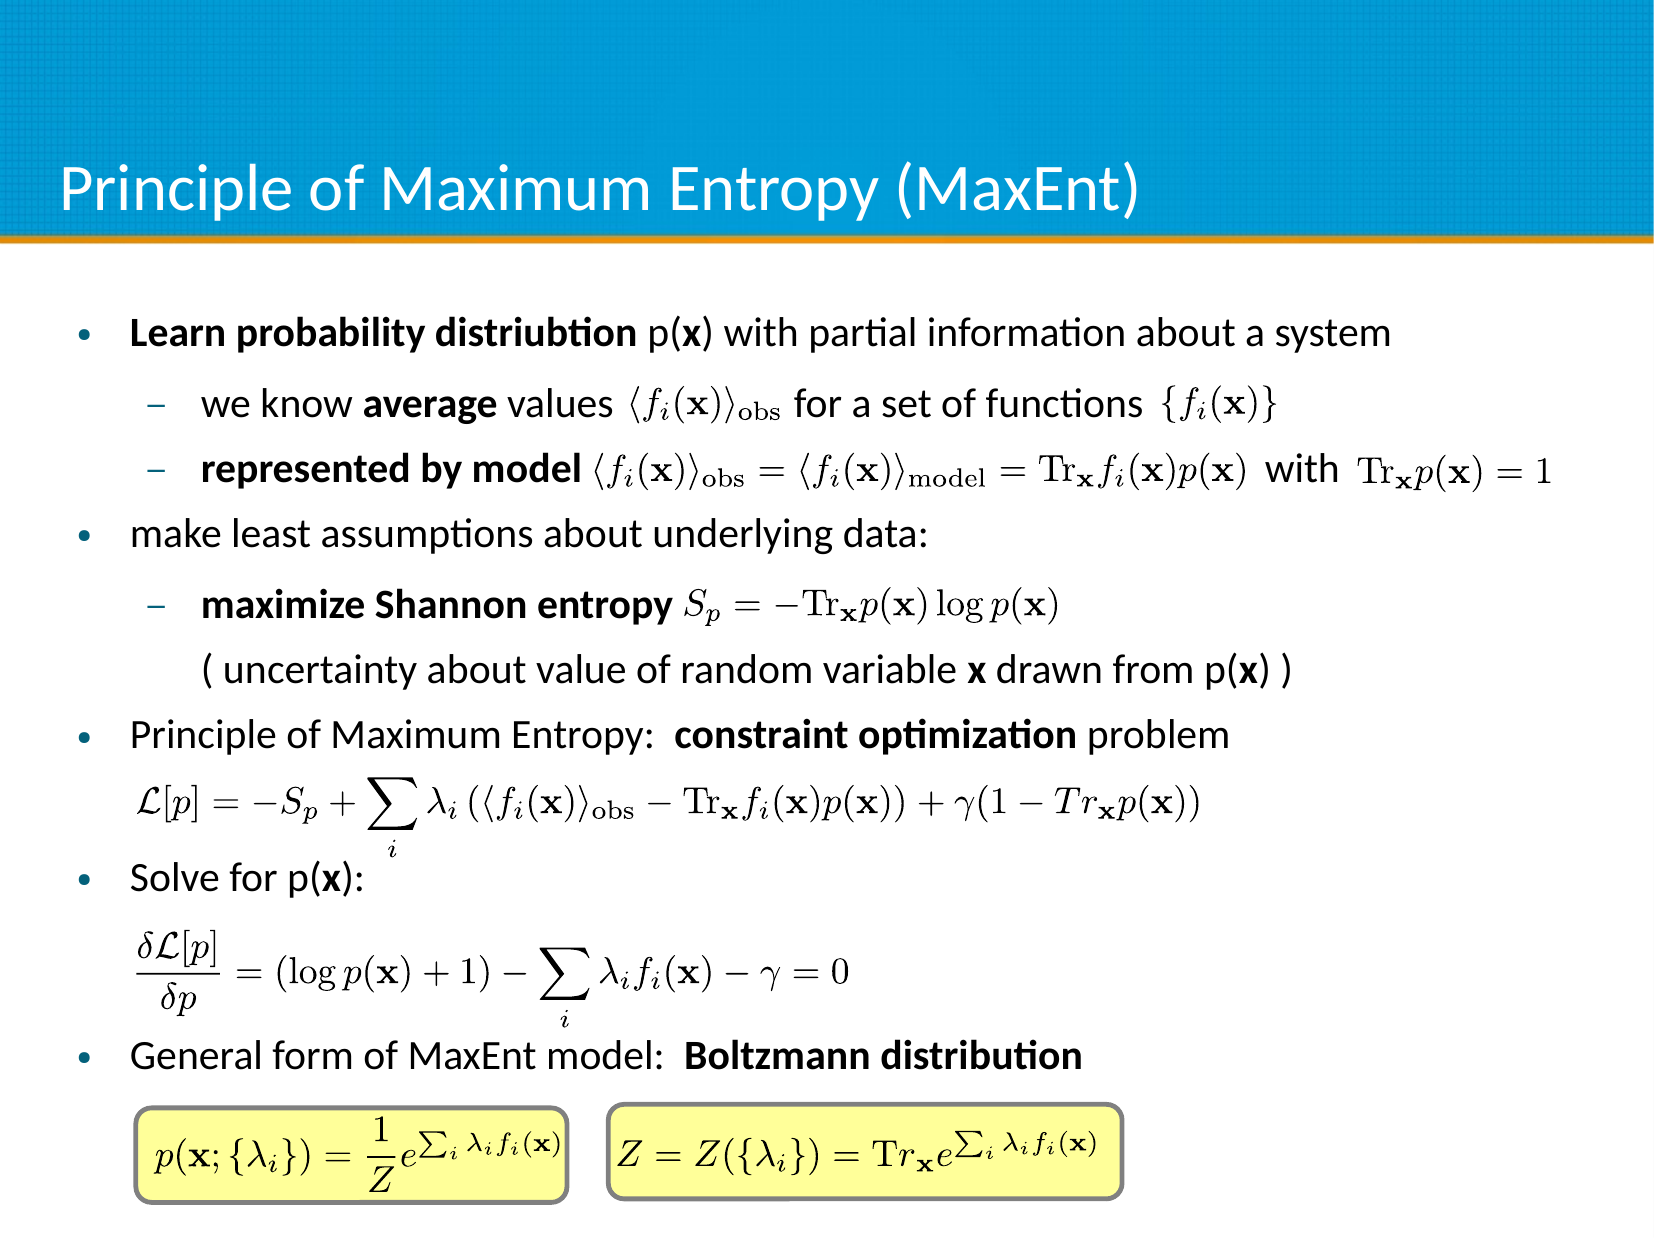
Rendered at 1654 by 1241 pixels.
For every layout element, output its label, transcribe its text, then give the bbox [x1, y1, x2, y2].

text_box [153, 1116, 563, 1193]
text_box [682, 587, 1061, 626]
picture [0, 233, 1654, 244]
text_box [626, 385, 781, 424]
text_box [1356, 454, 1554, 493]
list Learn probability distriubtion p(x) with partial information about a system we know average values for a set of functions represented by model with make least assumptions about underlying data: maximize Shannon entropy ( uncertainty about value of random variable x drawn from p(x) ) Principle of Maximum Entropy: constraint optimization problem Solve for p(x): General form of MaxEnt model: Boltzmann distribution [59, 315, 1583, 1241]
title Principle of Maximum Entropy (MaxEnt) [59, 19, 1595, 227]
text_box [615, 1130, 1099, 1176]
text_box [1159, 385, 1279, 423]
text_box [136, 929, 850, 1028]
text_box [135, 773, 1203, 858]
text_box [590, 452, 1249, 491]
